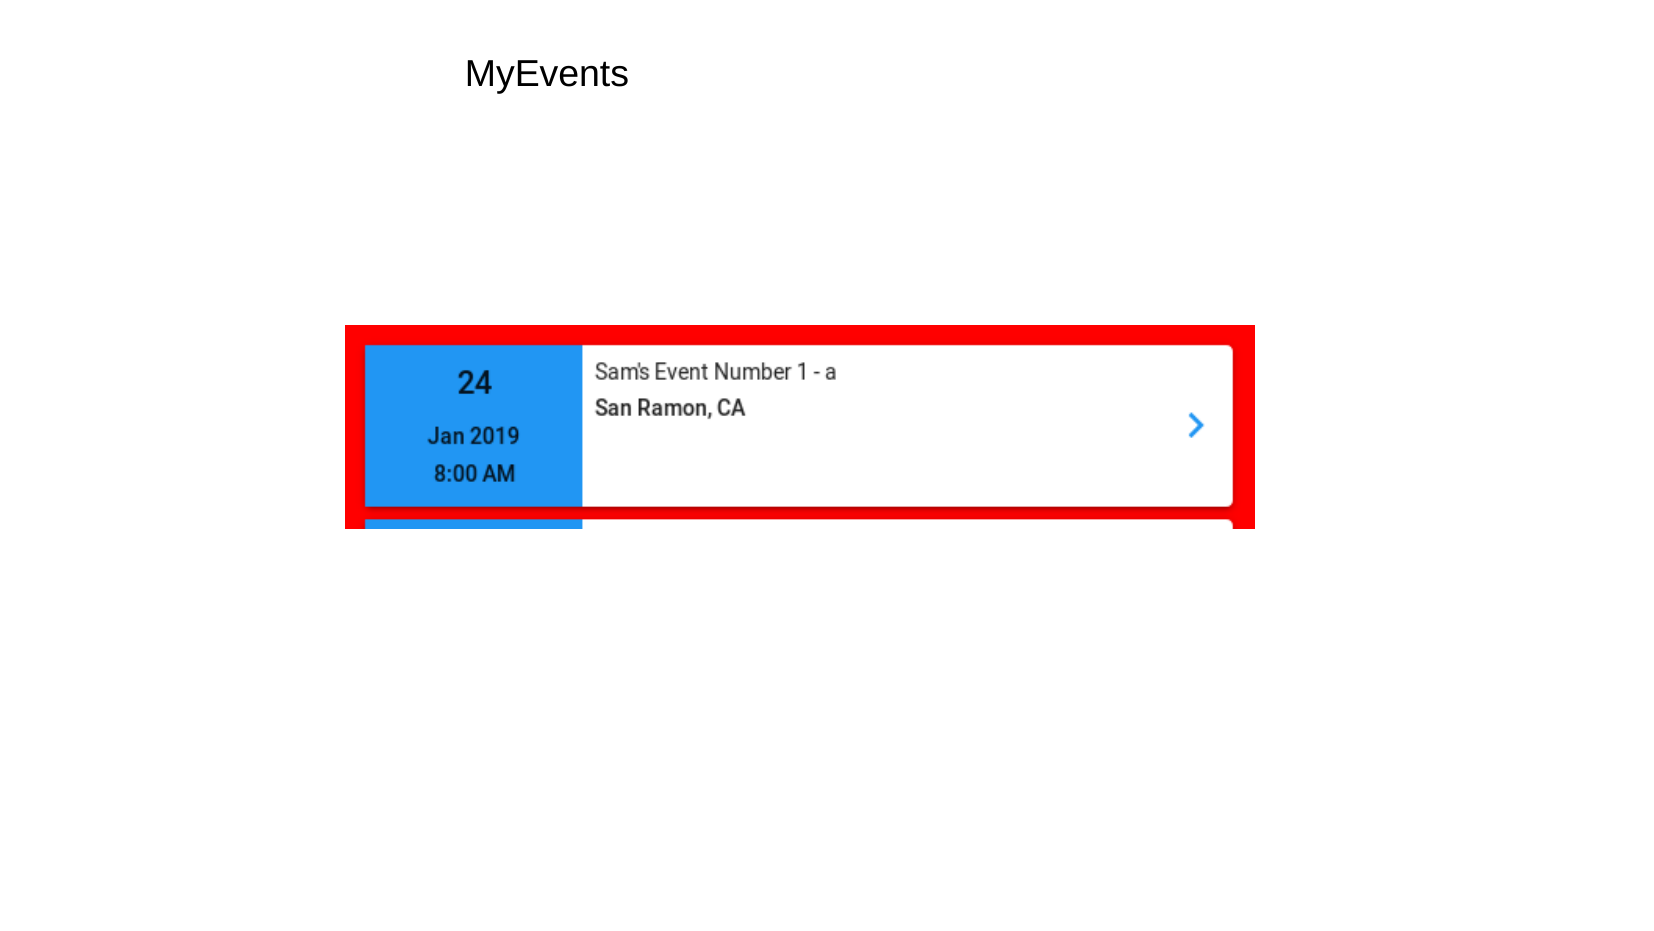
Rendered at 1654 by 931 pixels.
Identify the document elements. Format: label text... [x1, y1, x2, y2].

picture [345, 325, 1255, 529]
text_box MyEvents [450, 45, 1126, 102]
